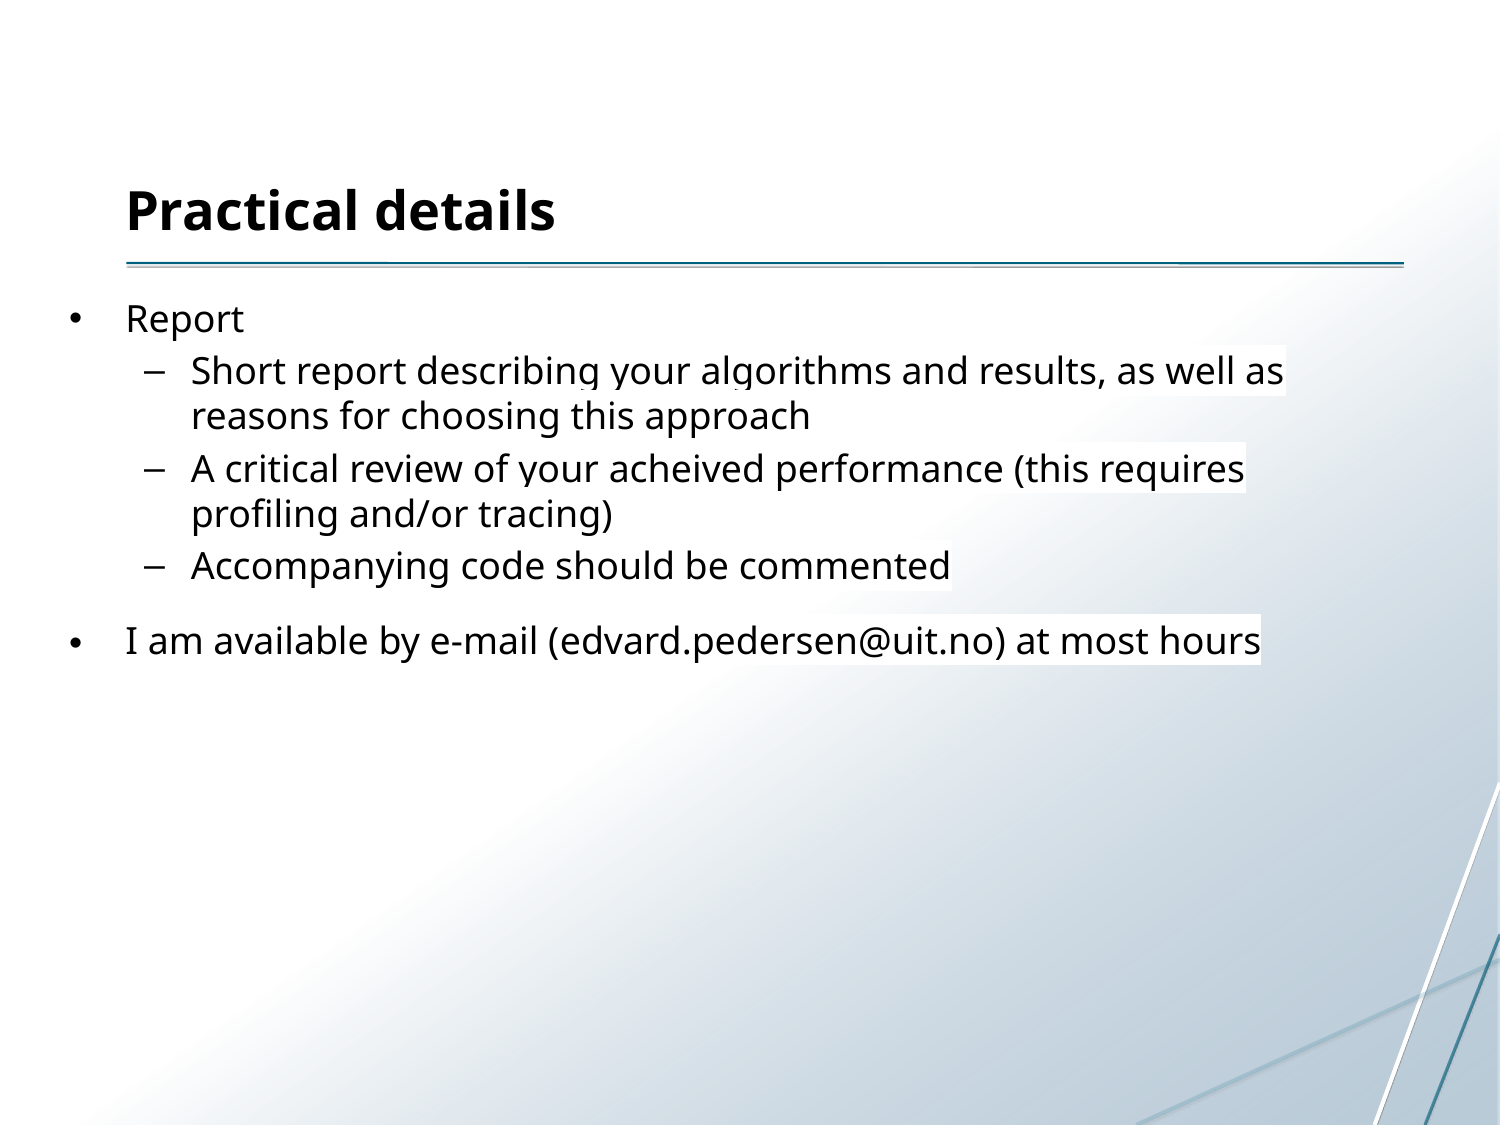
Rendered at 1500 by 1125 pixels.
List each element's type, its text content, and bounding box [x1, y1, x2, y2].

list Report Short report describing your algorithms and results, as well as reasons for choosing this approach A critical review of your acheived performance (this requires profiling and/or tracing) Accompanying code should be commented I am available by e-mail (edvard.pedersen@uit.no) at most hours [54, 287, 1404, 1005]
title Practical details [109, 49, 1403, 249]
